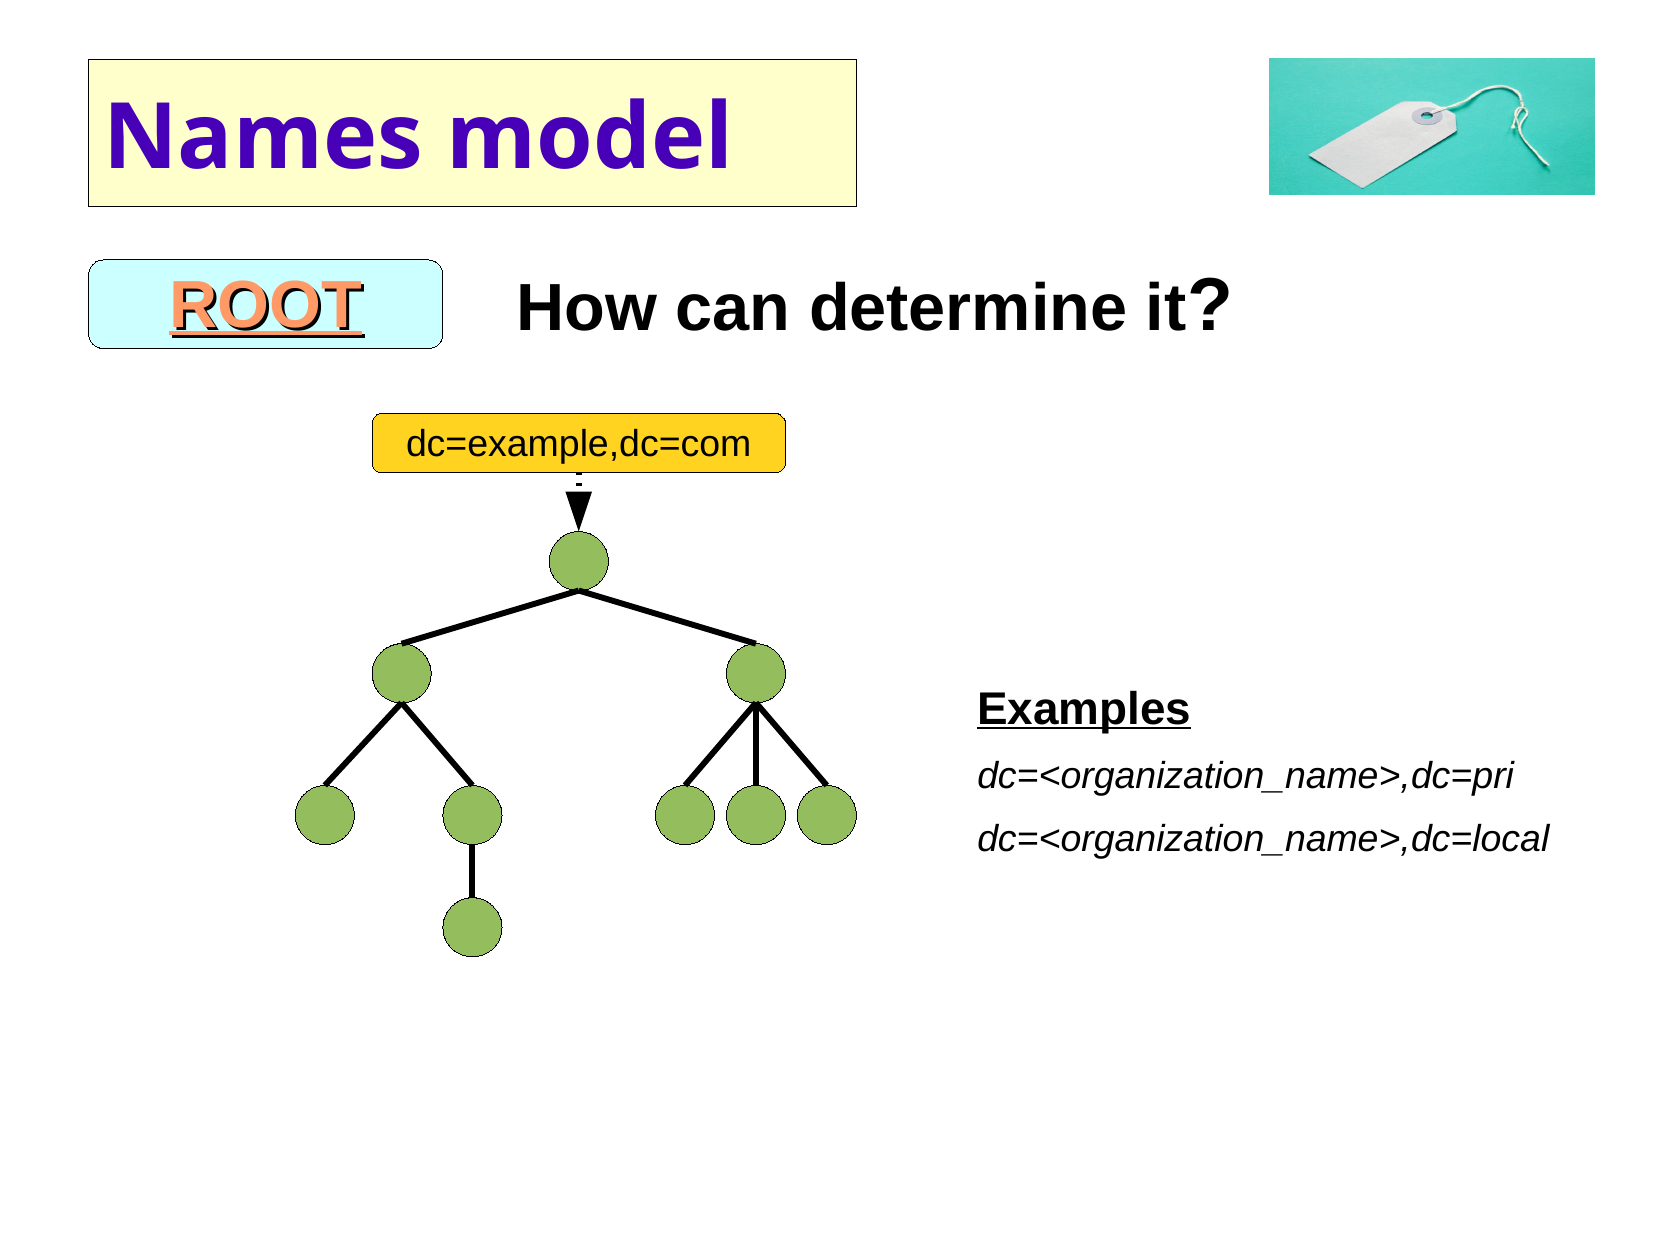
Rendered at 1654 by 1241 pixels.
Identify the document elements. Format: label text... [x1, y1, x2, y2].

text_box dc=example,dc=com [372, 413, 786, 473]
text_box [655, 785, 715, 845]
text_box [442, 897, 503, 957]
text_box [549, 531, 609, 590]
text_box [372, 643, 432, 703]
text_box ROOT [88, 259, 443, 349]
text_box [726, 643, 786, 703]
text_box Examples dc=<organization_name>,dc=pri dc=<organization_name>,dc=local [962, 649, 1613, 857]
text_box [295, 785, 355, 845]
text_box How can determine it? [501, 255, 1270, 355]
picture [1269, 58, 1595, 195]
text_box [726, 785, 786, 845]
text_box Names model [88, 59, 857, 207]
text_box [442, 785, 503, 845]
text_box [797, 785, 857, 845]
